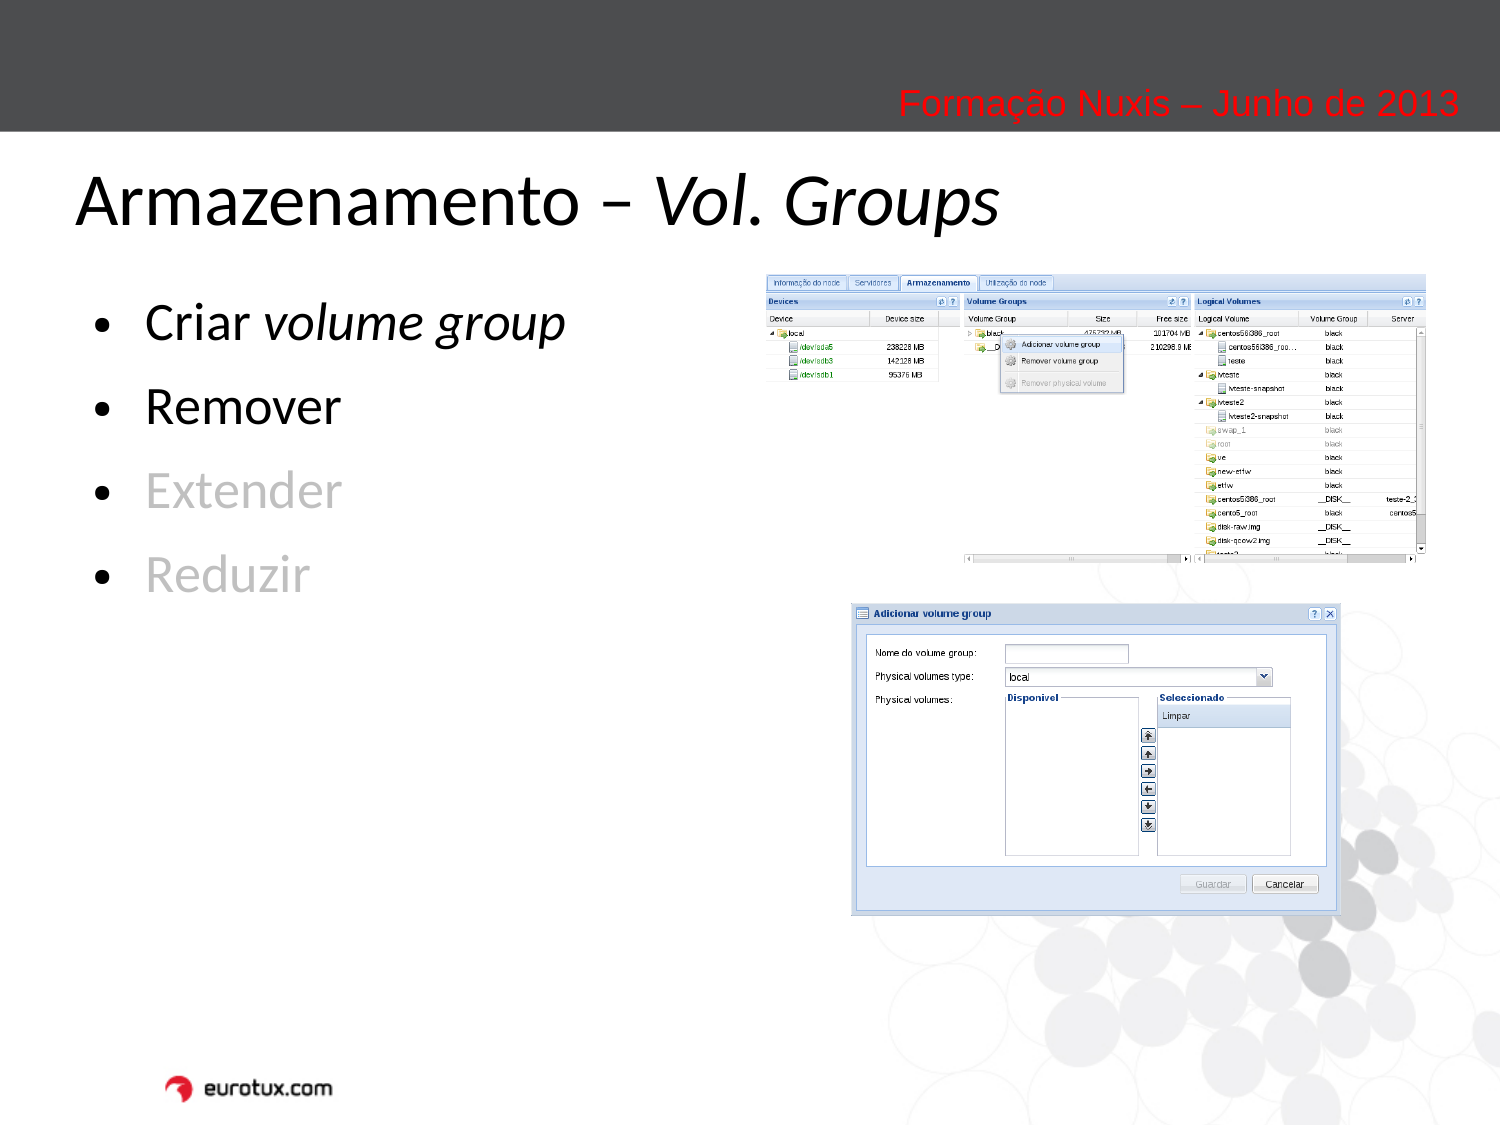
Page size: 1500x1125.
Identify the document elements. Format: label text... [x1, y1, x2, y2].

title Armazenamento – Vol. Groups [75, 112, 1425, 301]
picture [0, 0, 1500, 1125]
list Criar volume group Remover Extender Reduzir [75, 299, 734, 1043]
